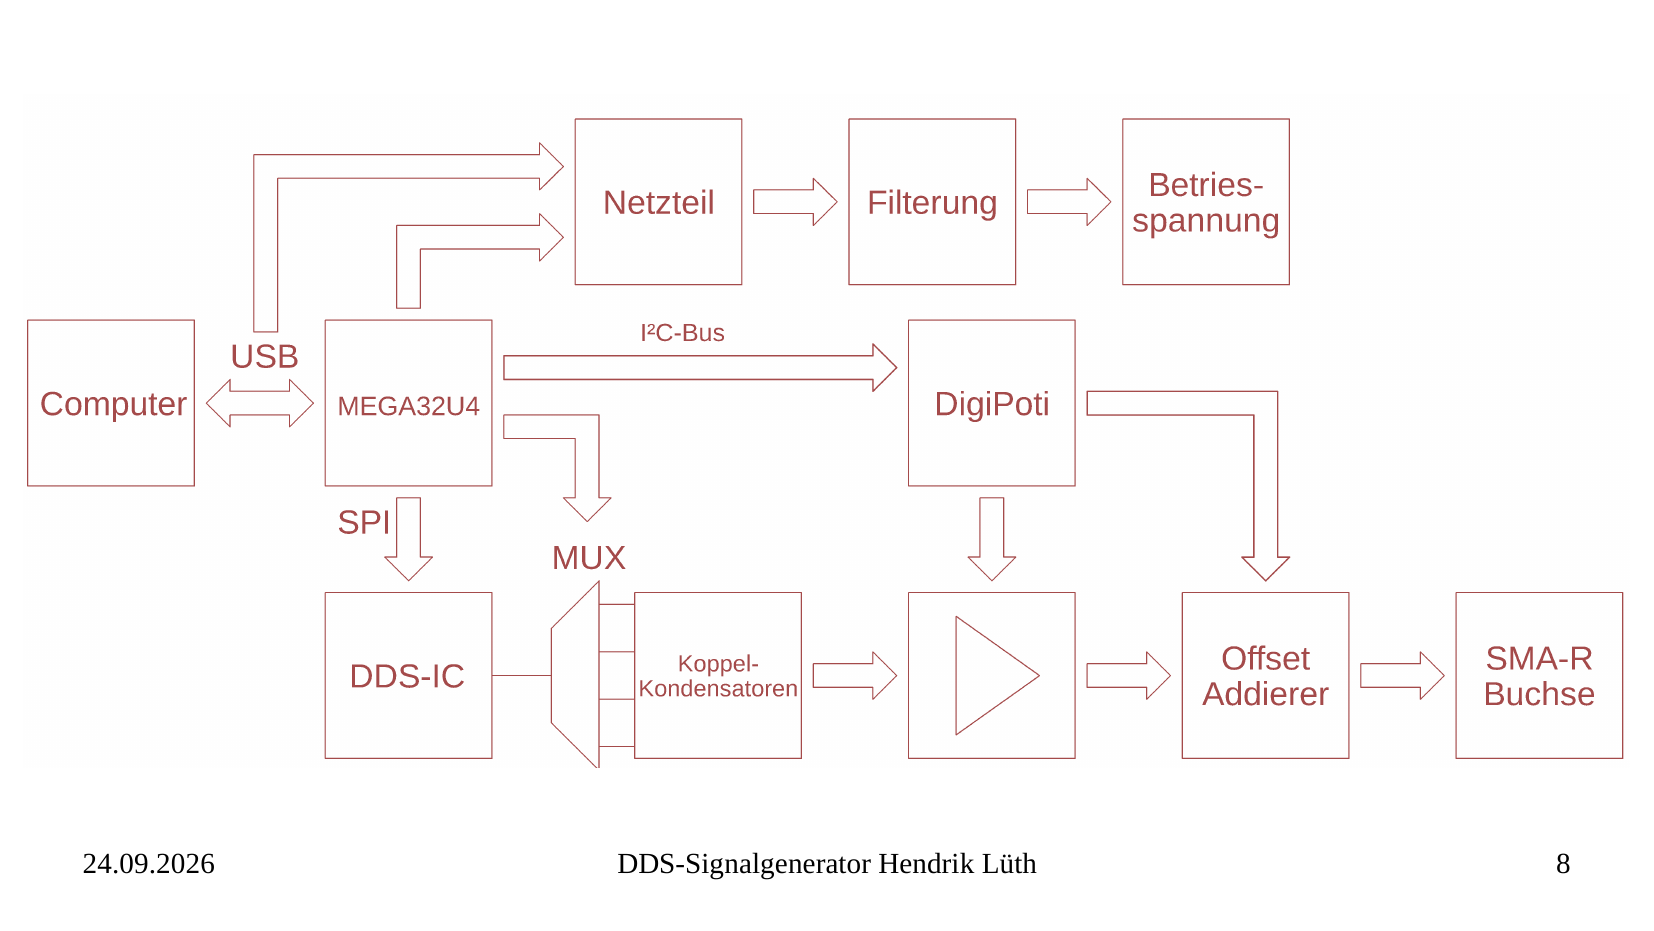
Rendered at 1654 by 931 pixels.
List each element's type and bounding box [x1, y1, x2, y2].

picture [23, 94, 1630, 768]
